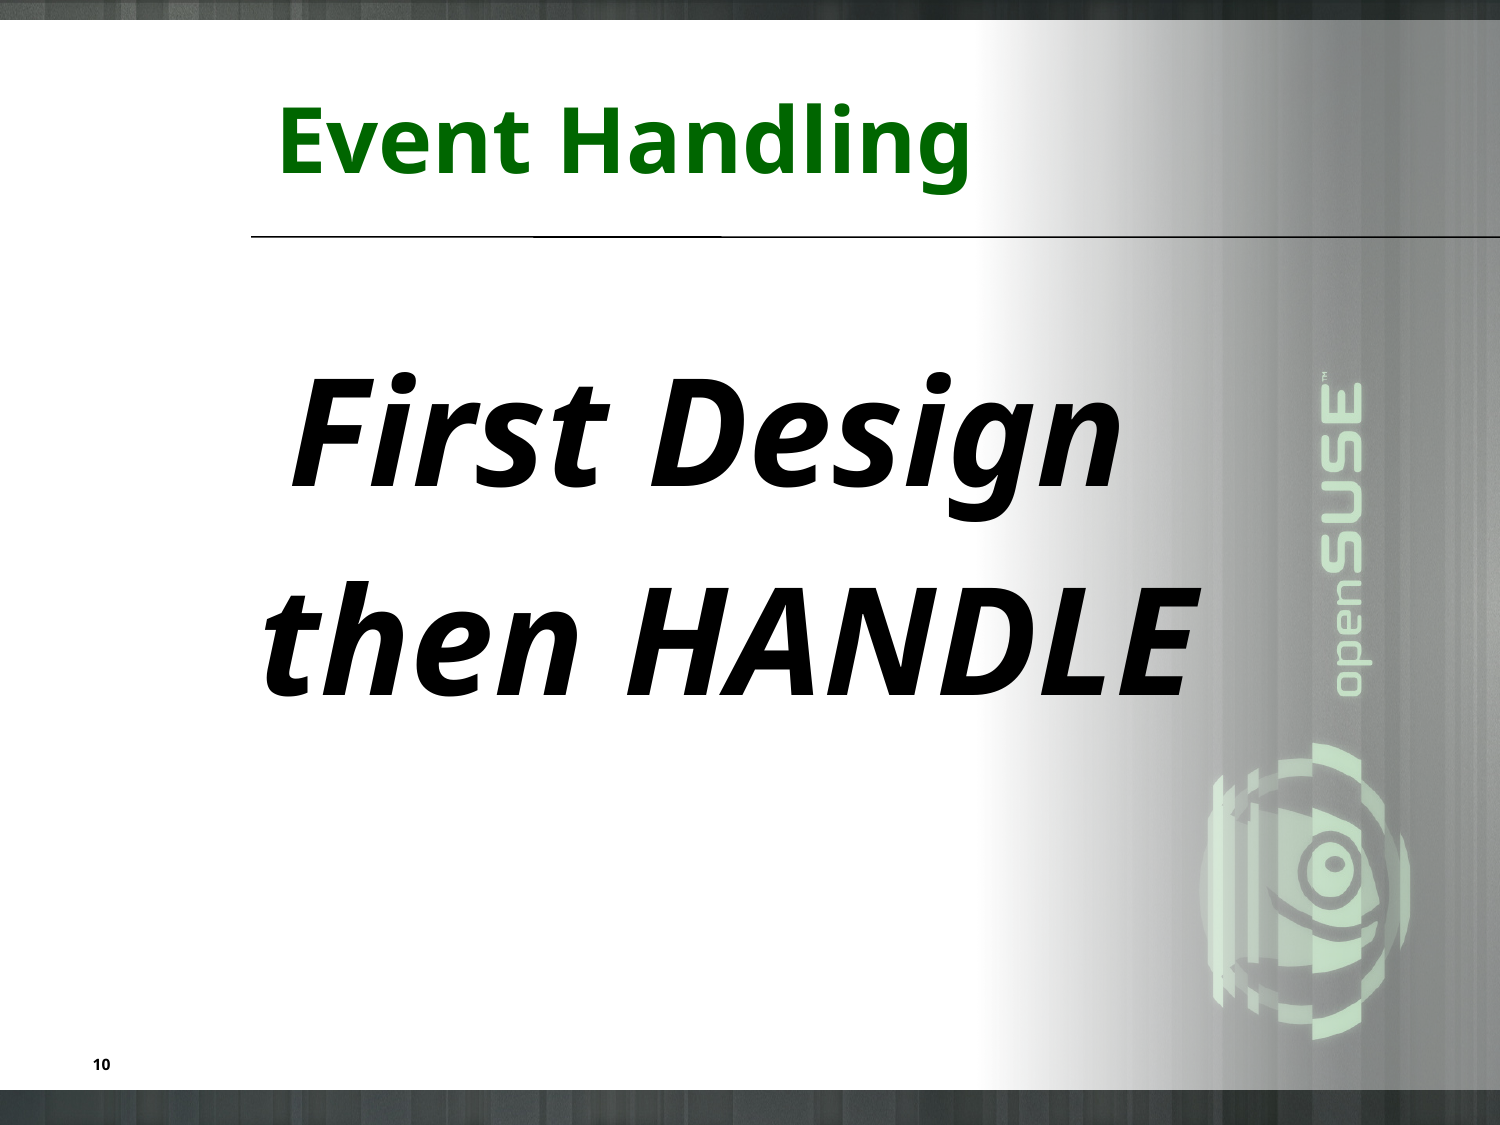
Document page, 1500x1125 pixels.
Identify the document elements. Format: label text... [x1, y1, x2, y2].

picture [0, 0, 1500, 1125]
list First Design then HANDLE [107, 329, 1348, 667]
title Event Handling [274, 60, 1497, 224]
